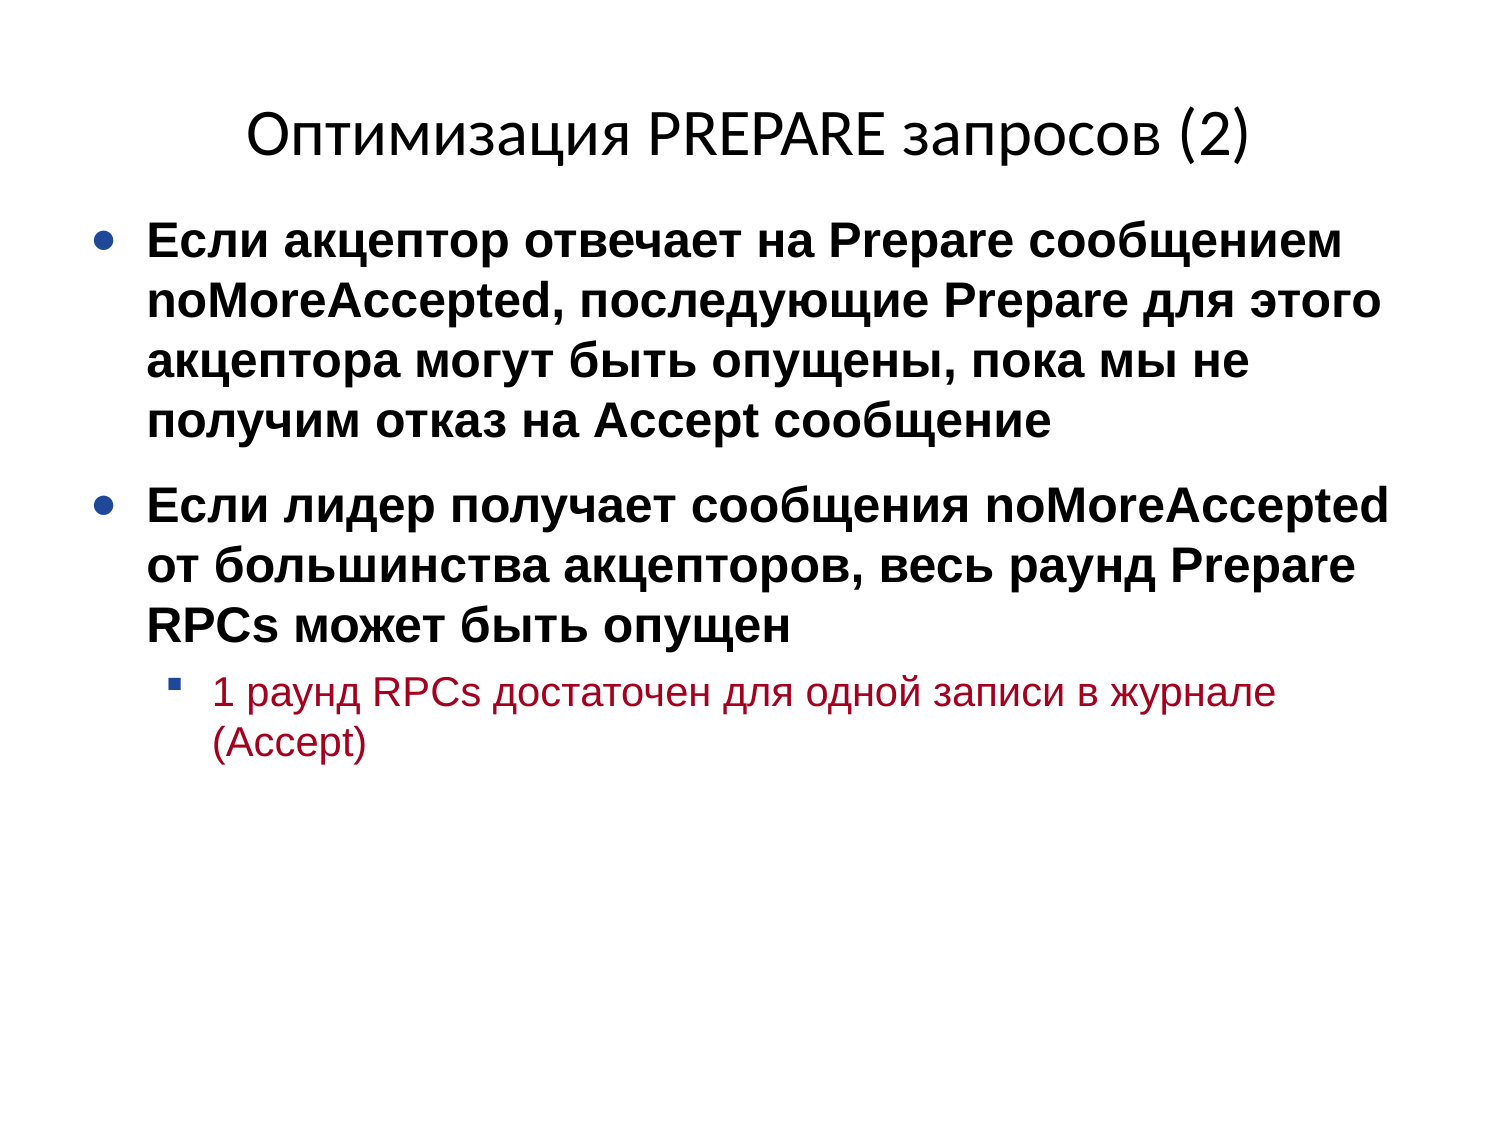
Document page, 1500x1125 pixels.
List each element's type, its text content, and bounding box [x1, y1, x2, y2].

list Если акцептор отвечает на Prepare сообщением noMoreAccepted, последующие Prepare для этого акцептора могут быть опущены, пока мы не получим отказ на Accept сообщение Если лидер получает сообщения noMoreAccepted от большинства акцепторов, весь раунд Prepare RPCs может быть опущен 1 раунд RPCs достаточен для одной записи в журнале (Accept) [75, 233, 1425, 1005]
title Оптимизация PREPARE запросов (2) [75, 45, 1426, 233]
